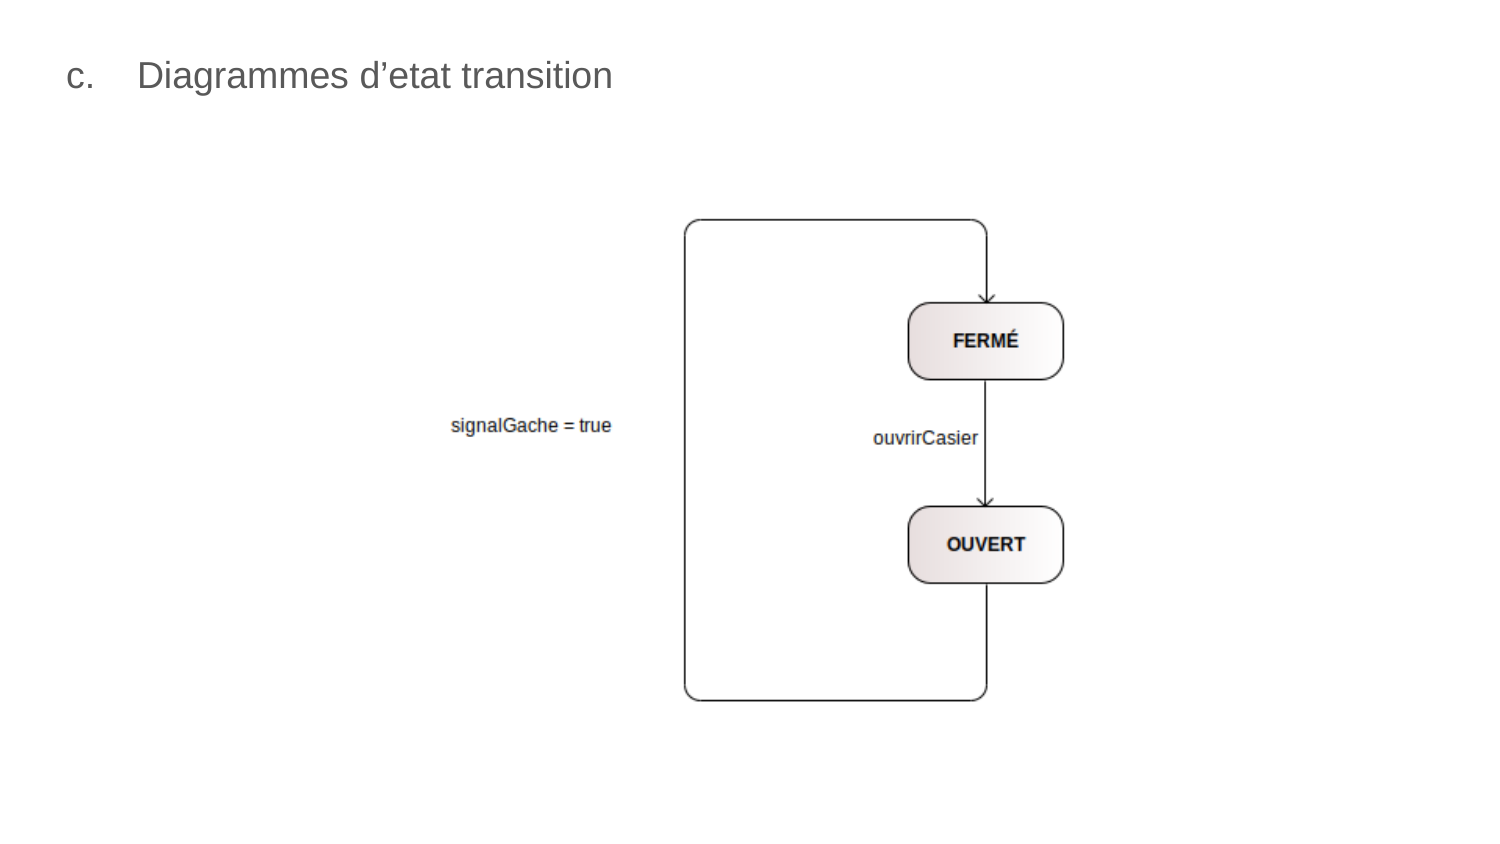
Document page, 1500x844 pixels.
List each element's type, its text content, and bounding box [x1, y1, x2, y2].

picture [420, 594, 1080, 733]
list c. Diagrammes d’etat transition [51, 33, 1449, 594]
